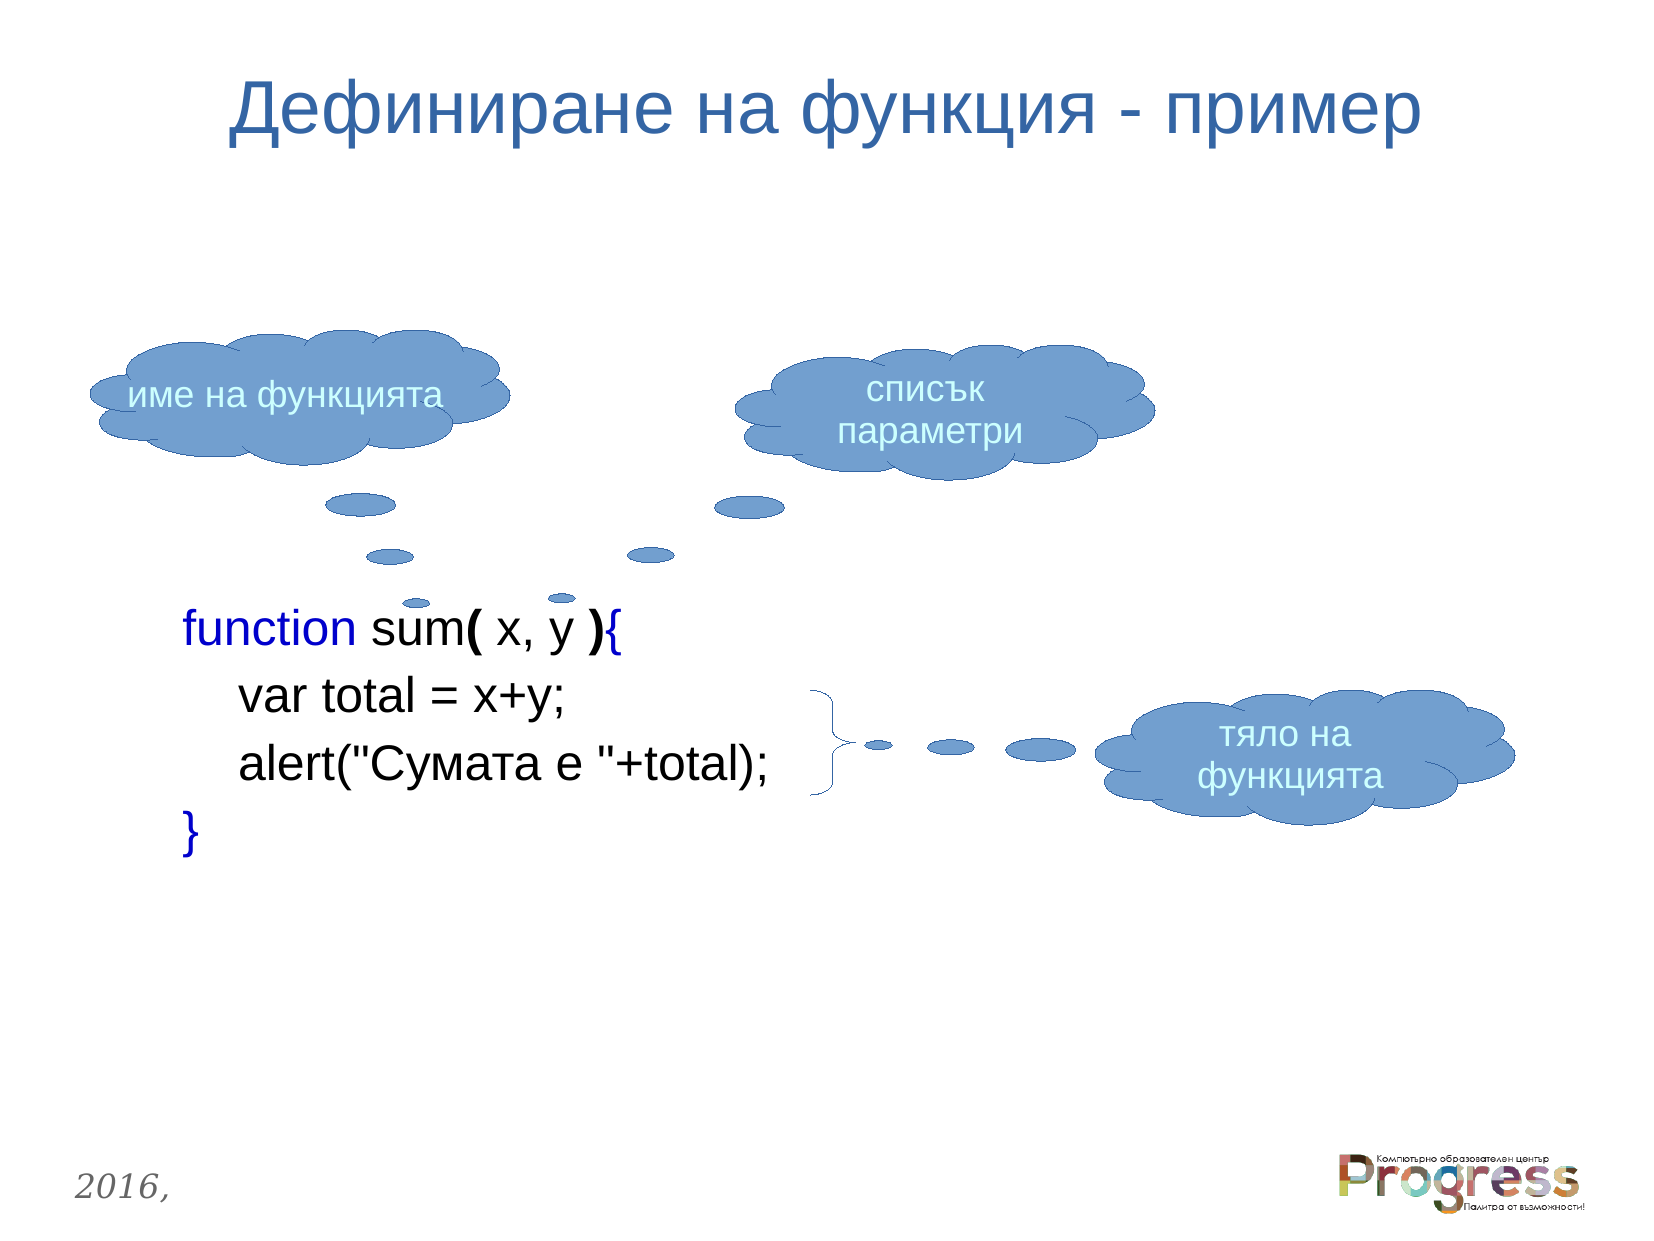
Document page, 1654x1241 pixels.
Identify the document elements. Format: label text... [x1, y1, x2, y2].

list function sum( x, y ){ var total = x+y; alert("Сумата е "+total); } [135, 600, 946, 916]
picture [1339, 1153, 1591, 1214]
text_box име на функцията [366, 549, 414, 565]
text_box тяло на функцията [1095, 690, 1516, 826]
text_box списък параметри [714, 496, 785, 519]
title Дефиниране на функция - пример [82, 49, 1571, 166]
text_box списък параметри [627, 547, 675, 563]
text_box име на функцията [90, 330, 511, 466]
text_box тяло на функцията [927, 739, 975, 755]
text_box тяло на функцията [1005, 738, 1076, 762]
text_box списък параметри [735, 345, 1156, 481]
text_box име на функцията [325, 493, 396, 517]
